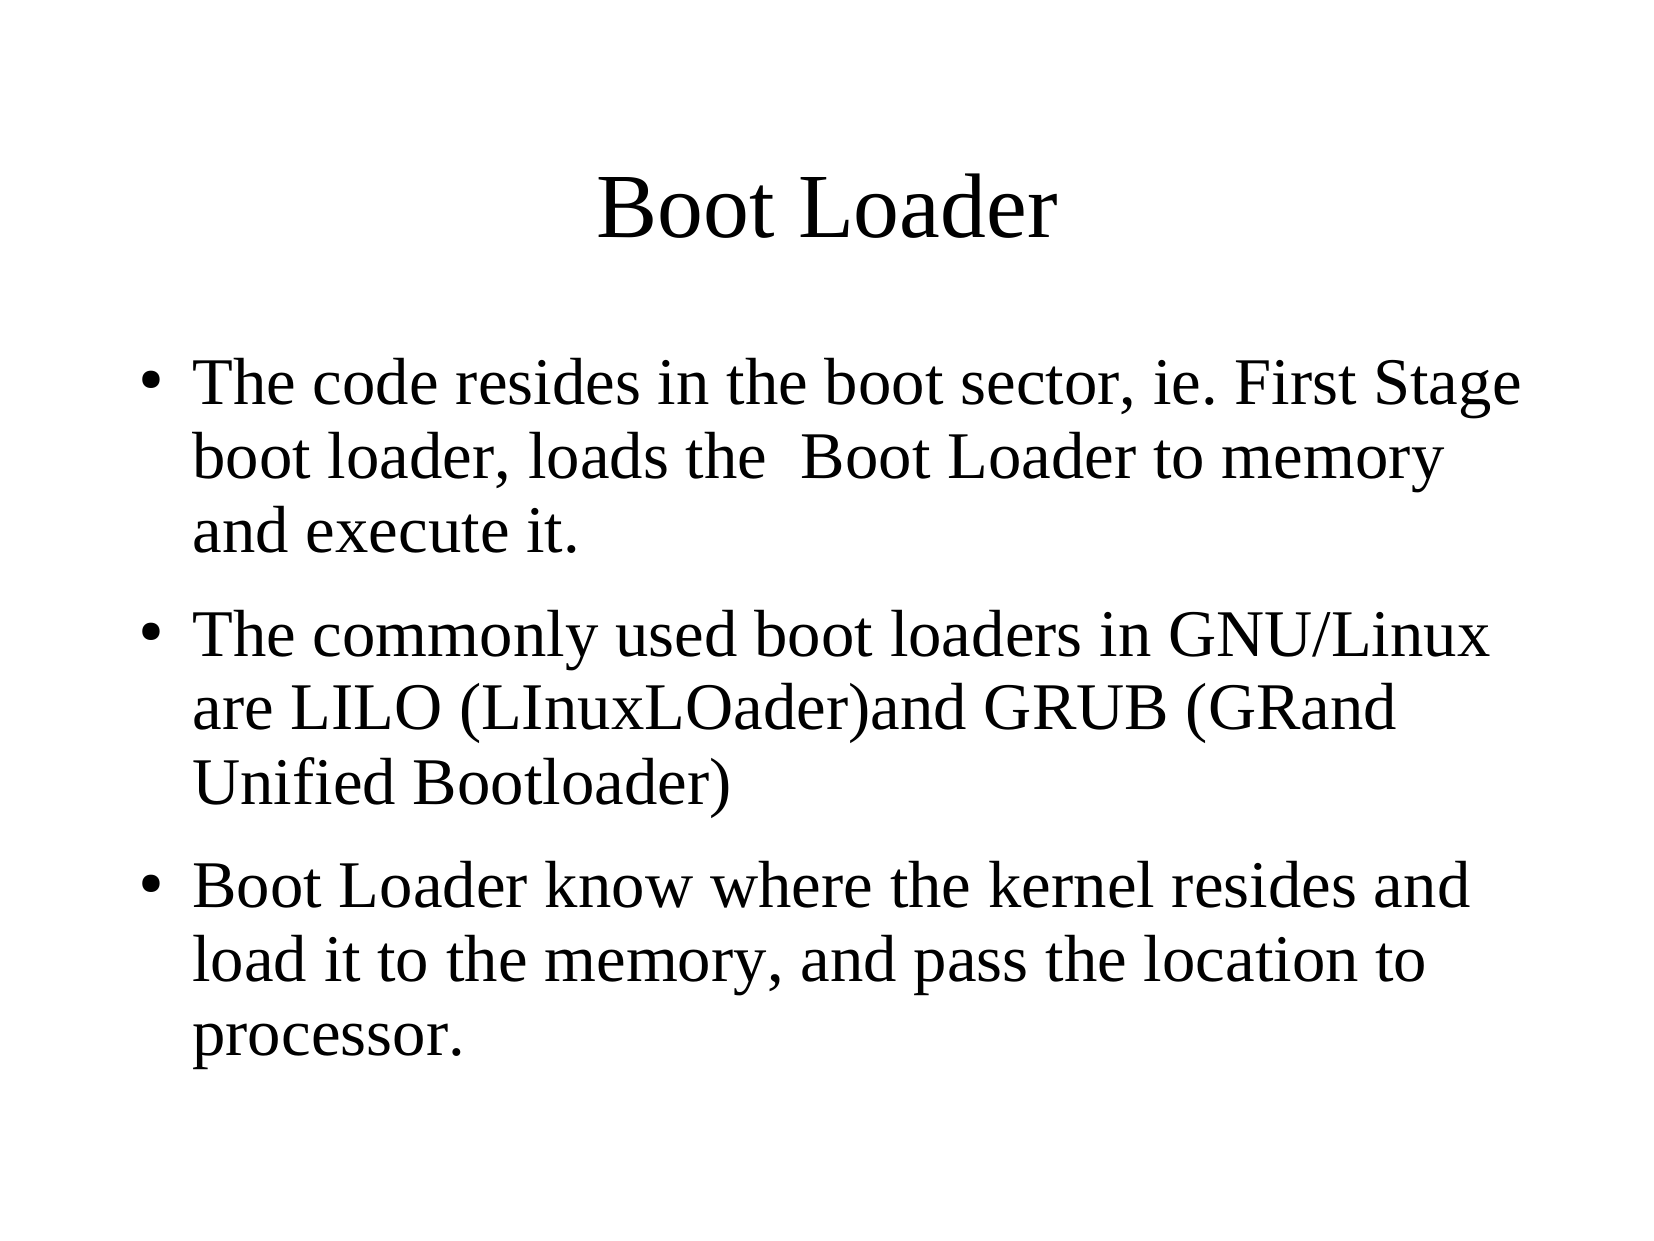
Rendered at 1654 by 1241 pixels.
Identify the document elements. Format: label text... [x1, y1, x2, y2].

title Boot Loader [121, 102, 1534, 311]
list The code resides in the boot sector, ie. First Stage boot loader, loads the Boot Loader to memory and execute it. The commonly used boot loaders in GNU/Linux are LILO (LInuxLOader)and GRUB (GRand Unified Bootloader) Boot Loader know where the kernel resides and load it to the memory, and pass the location to processor. [121, 344, 1534, 1131]
